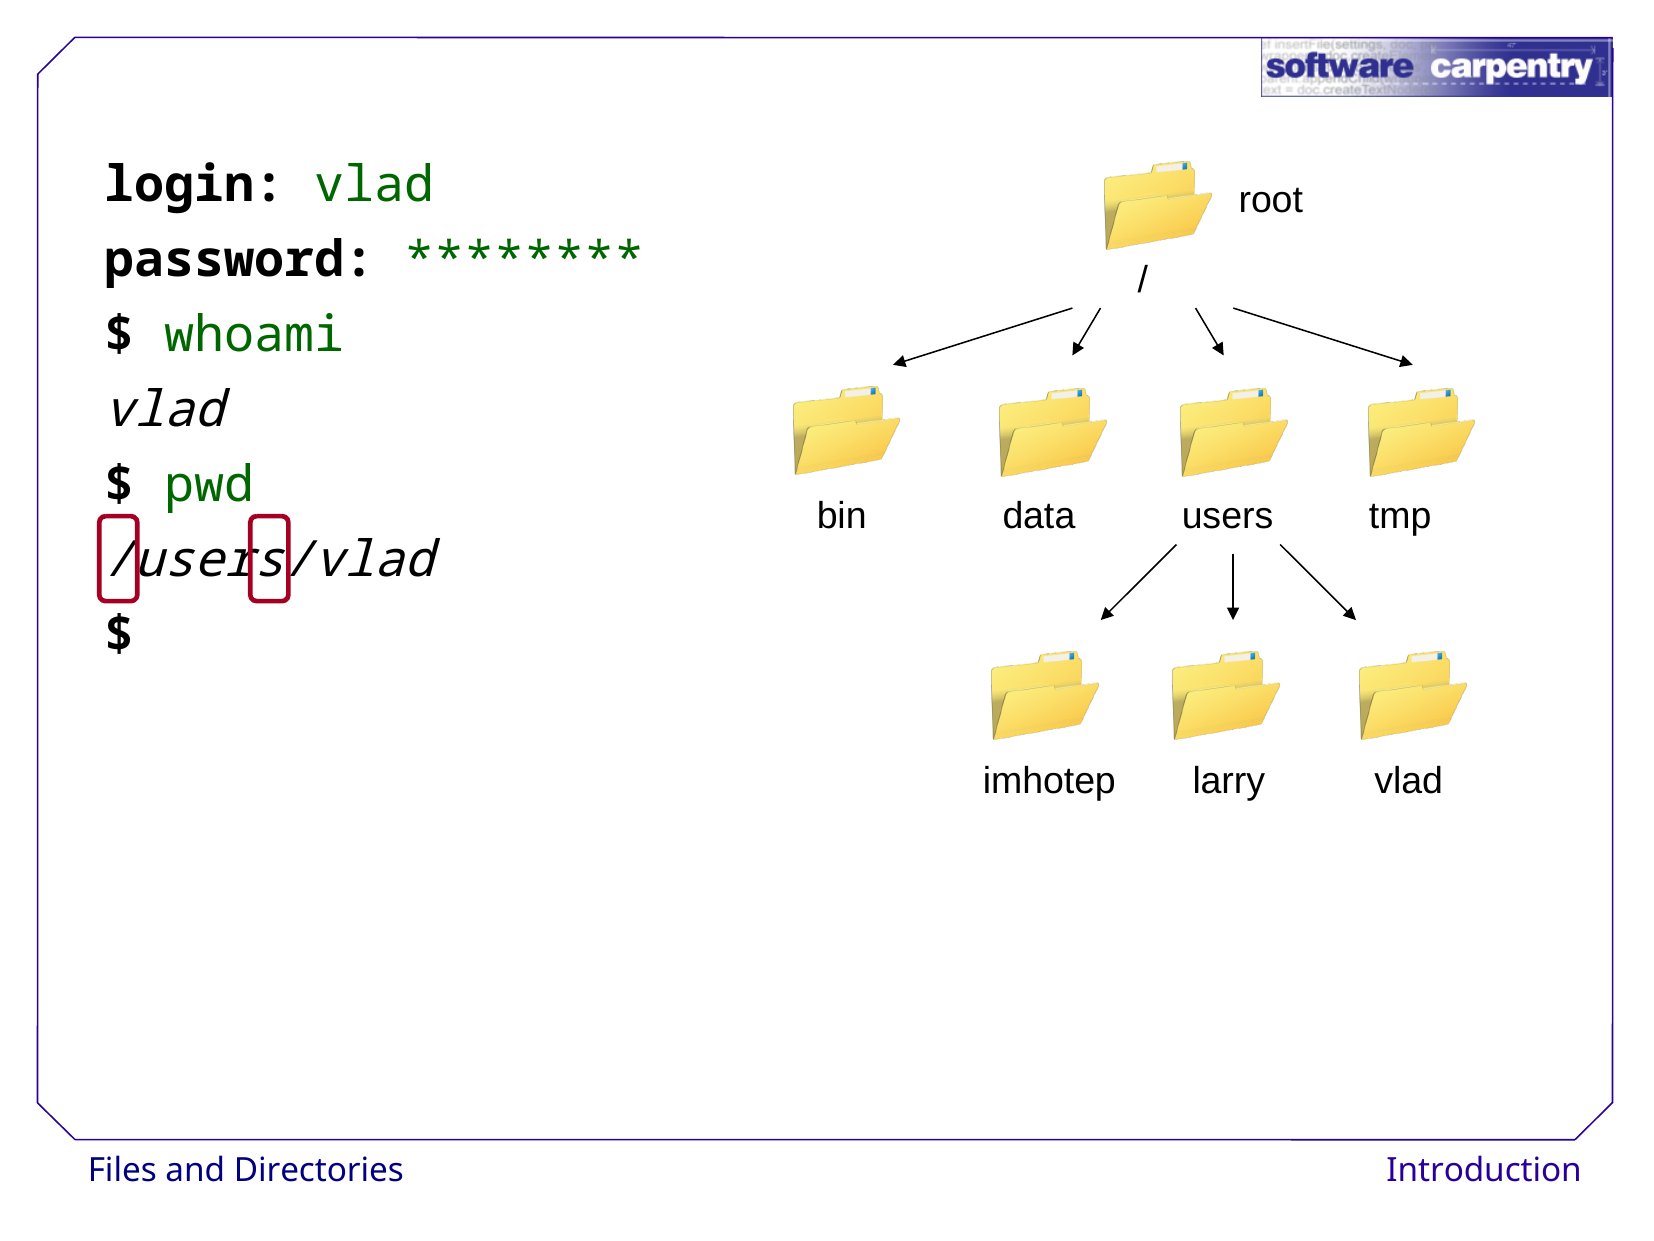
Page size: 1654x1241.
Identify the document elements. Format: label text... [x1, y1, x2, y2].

picture [1176, 374, 1292, 490]
picture [789, 372, 904, 488]
text_box bin [801, 488, 882, 545]
picture [1168, 637, 1284, 753]
text_box login: vlad password: ******** $ whoami vlad $ pwd /users/vlad $ [89, 128, 1512, 1037]
text_box tmp [1354, 487, 1447, 545]
text_box users [1166, 487, 1289, 545]
text_box data [987, 487, 1091, 545]
text_box larry [1177, 753, 1281, 810]
text_box root [1223, 171, 1318, 229]
picture [1100, 147, 1216, 263]
picture [1261, 39, 1613, 97]
picture [1355, 637, 1471, 753]
text_box imhotep [968, 752, 1131, 810]
picture [987, 637, 1103, 753]
text_box vlad [1359, 753, 1458, 810]
picture [1364, 374, 1479, 490]
text_box / [1122, 263, 1163, 309]
picture [995, 374, 1111, 490]
